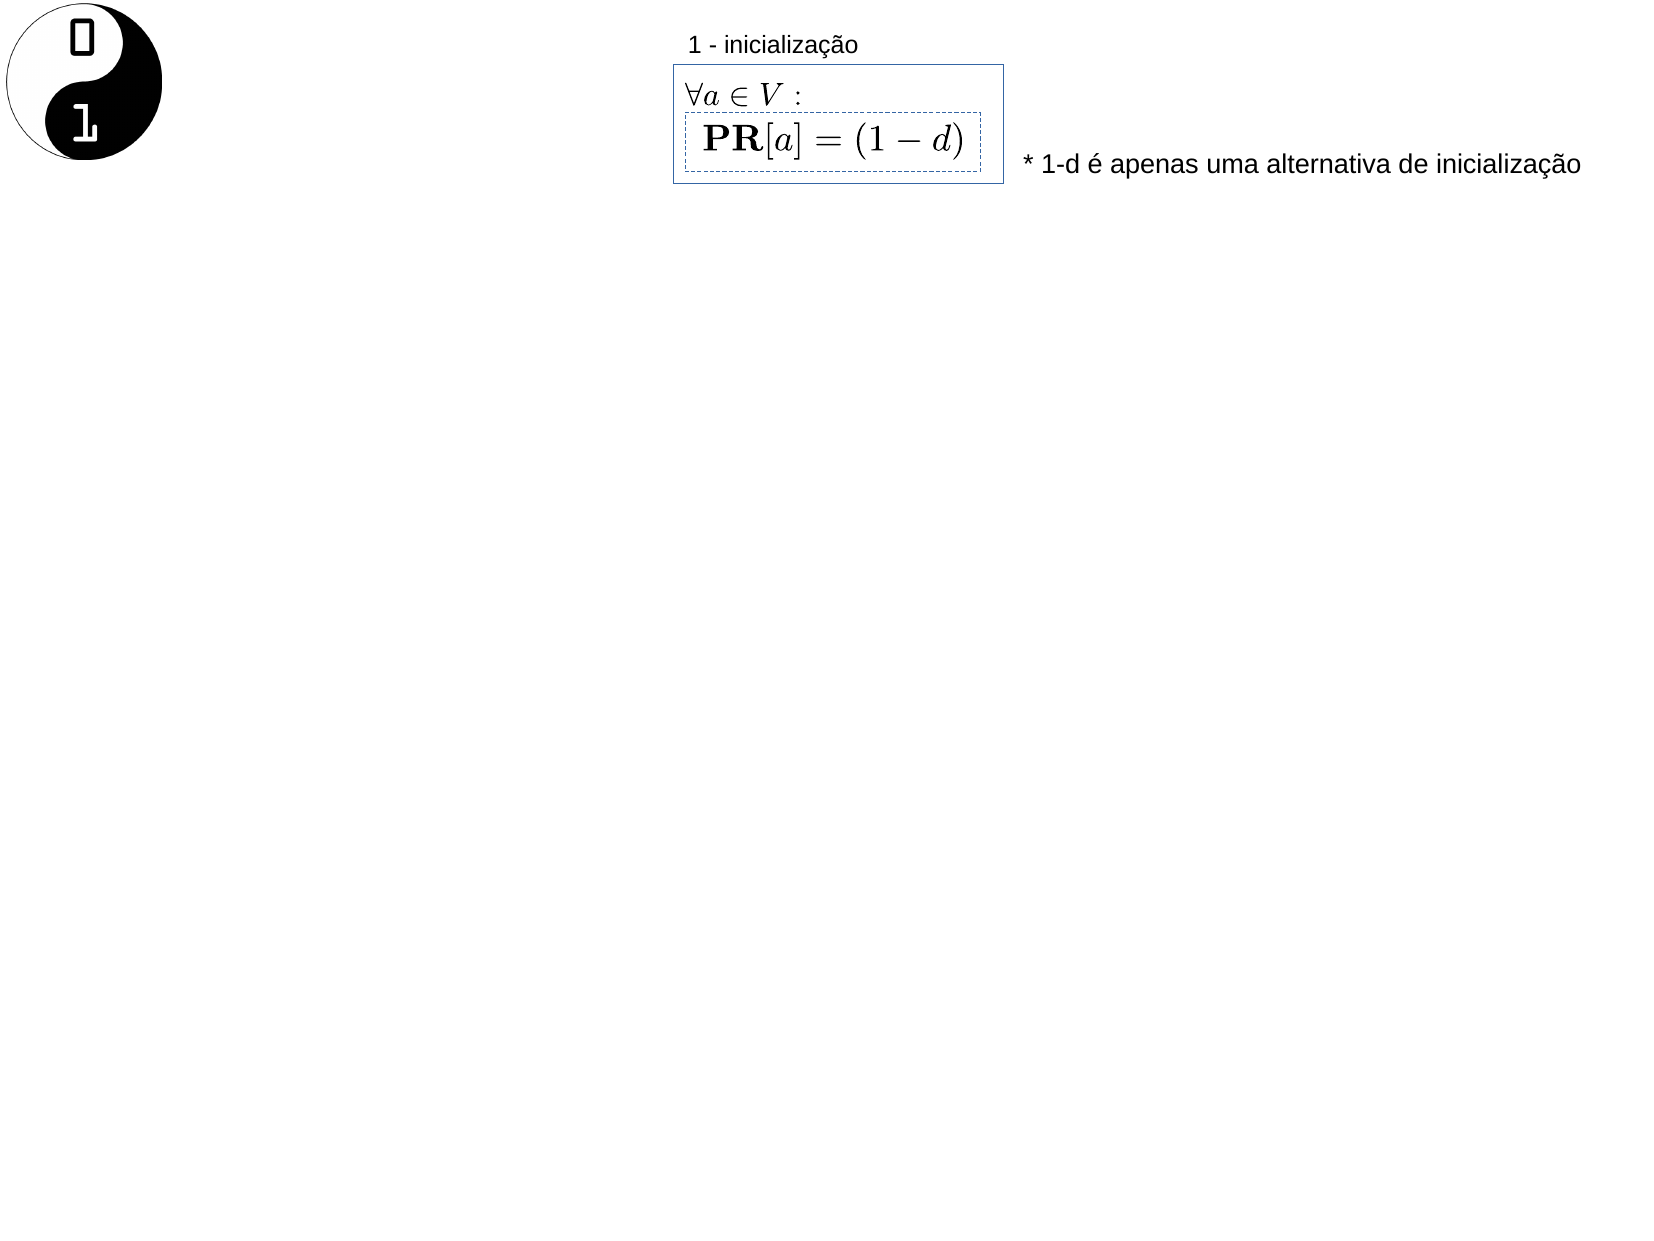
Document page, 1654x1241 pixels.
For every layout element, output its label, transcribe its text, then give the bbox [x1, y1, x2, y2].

text_box 1 - inicialização [673, 23, 875, 67]
text_box * 1-d é apenas uma alternativa de inicialização [1008, 141, 1597, 187]
picture [6, 3, 162, 160]
text_box [673, 64, 1004, 184]
